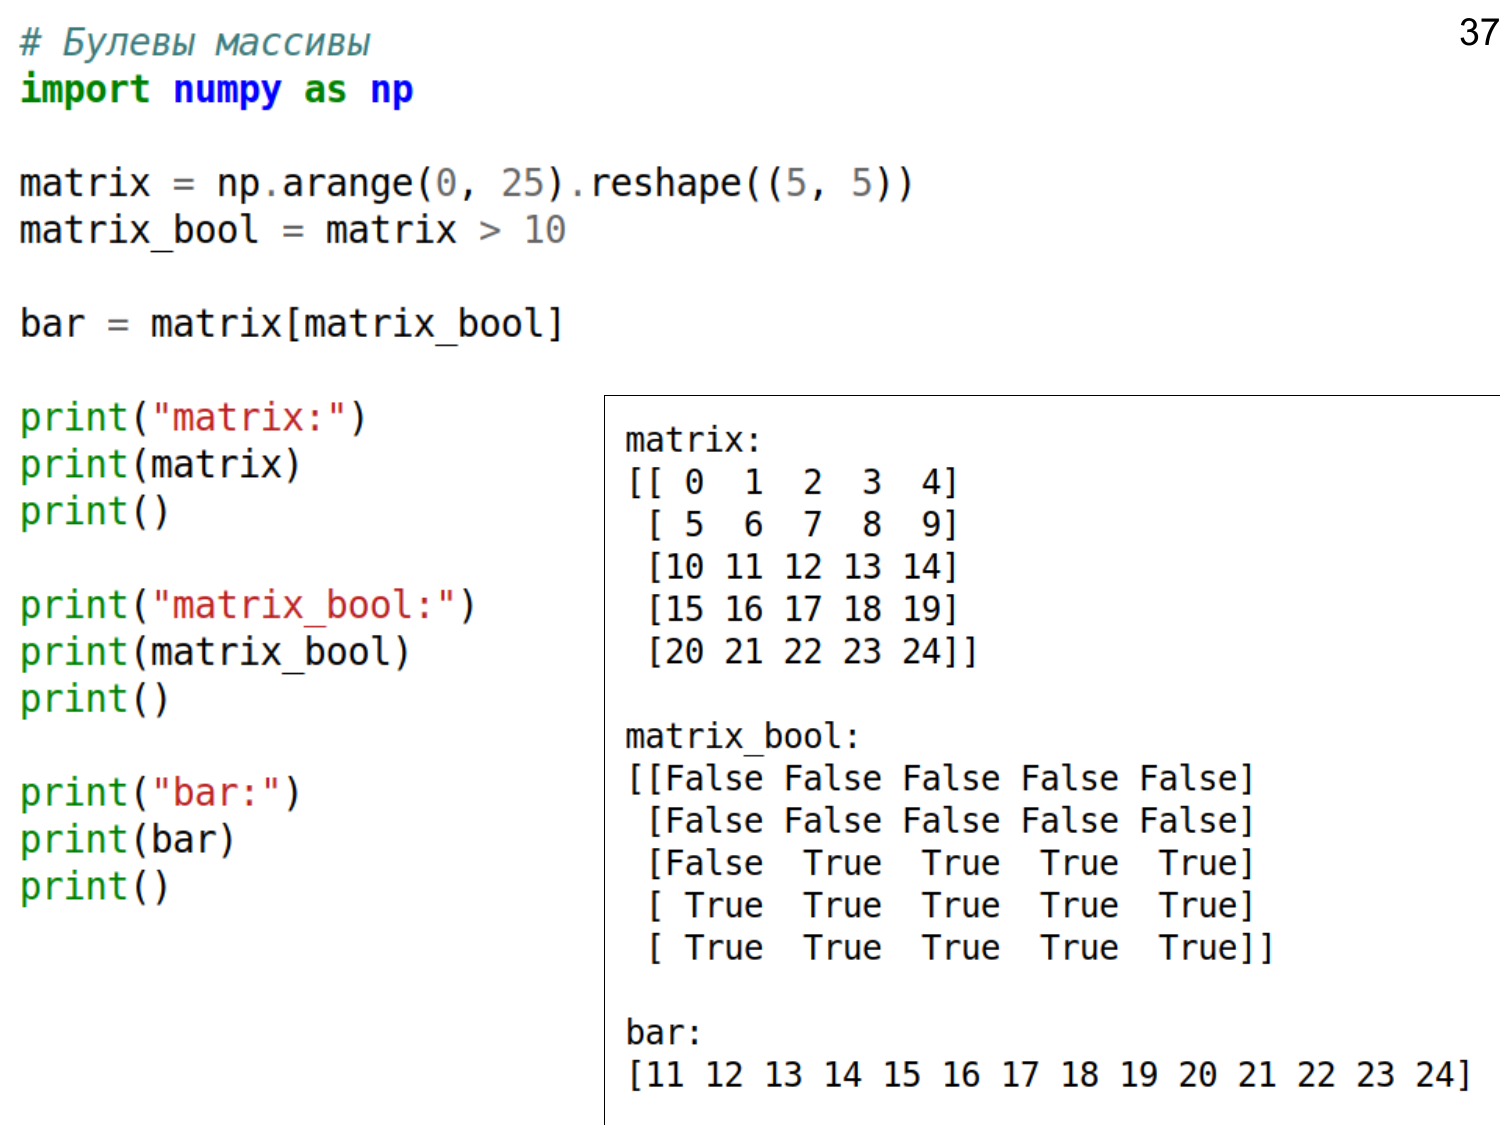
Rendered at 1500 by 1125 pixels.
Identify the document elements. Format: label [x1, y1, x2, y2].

picture [605, 396, 1480, 1101]
picture [7, 15, 920, 920]
